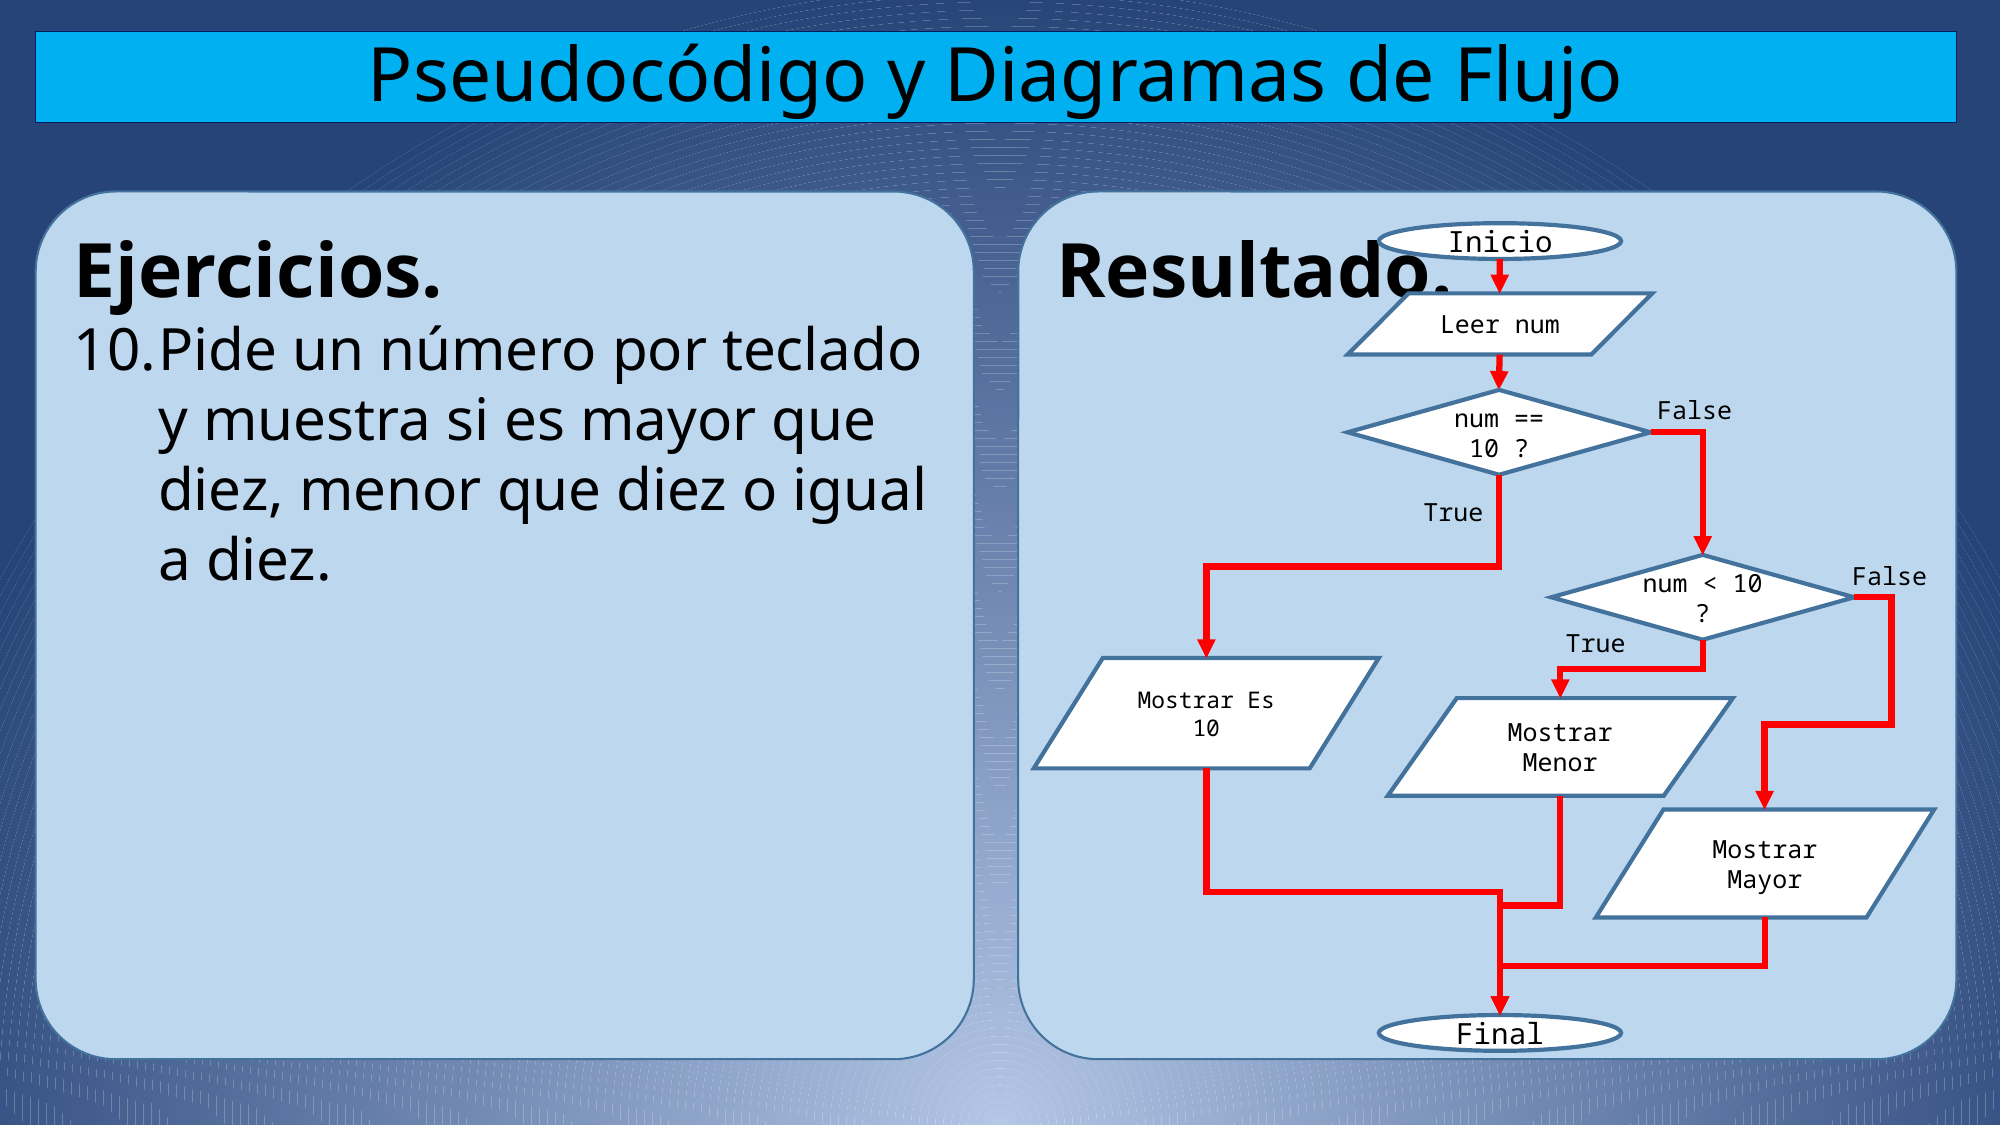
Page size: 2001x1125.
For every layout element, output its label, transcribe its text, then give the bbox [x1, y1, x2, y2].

text_box True [1550, 620, 1641, 666]
text_box True [1408, 488, 1499, 534]
text_box Mostrar Mayor [1595, 809, 1935, 918]
text_box False [1642, 386, 1747, 432]
text_box False [1837, 553, 1943, 599]
text_box Leer num [1347, 293, 1653, 355]
text_box Final [1378, 1015, 1622, 1051]
text_box Inicio [1378, 223, 1622, 259]
text_box num < 10 ? [1551, 555, 1849, 640]
text_box Ejercicios. Pide un número por teclado y muestra si es mayor que diez, menor que diez o igual a diez. [35, 191, 974, 1060]
text_box num == 10 ? [1347, 389, 1651, 475]
title Pseudocódigo y Diagramas de Flujo [35, 31, 1957, 123]
text_box Mostrar Menor [1387, 698, 1733, 796]
text_box Resultado. [1018, 191, 1957, 1060]
text_box Mostrar Es 10 [1033, 658, 1379, 769]
